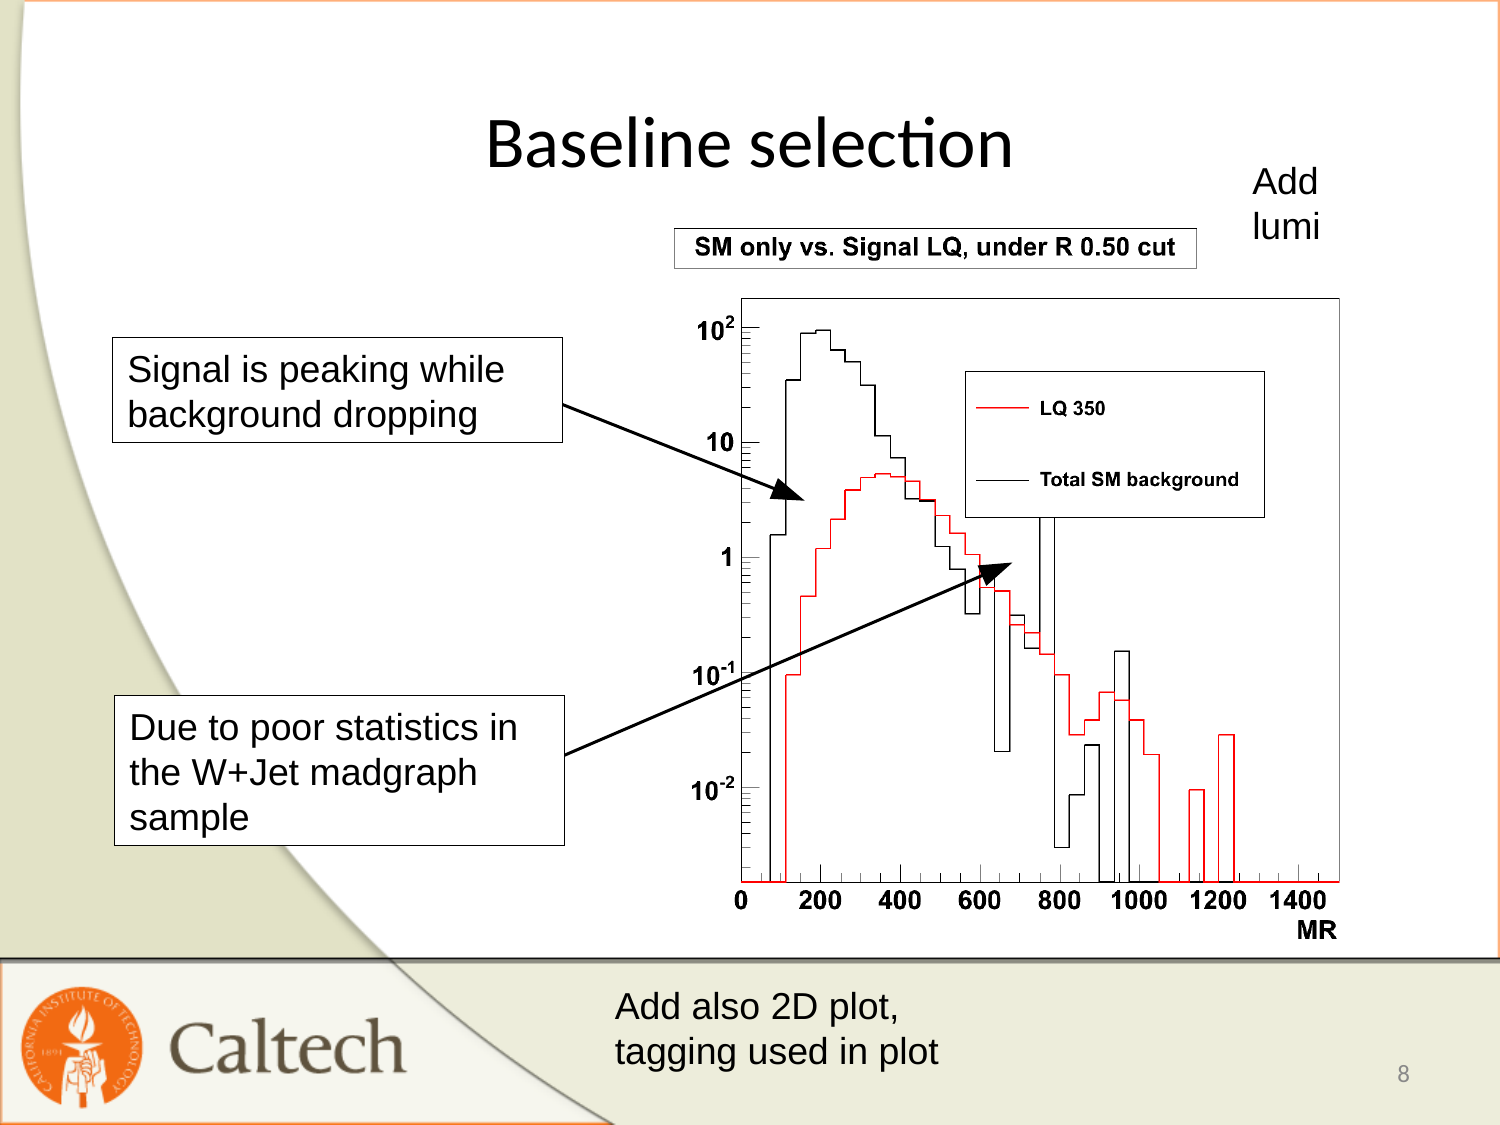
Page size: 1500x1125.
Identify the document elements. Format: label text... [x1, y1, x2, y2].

title Baseline selection [75, 20, 1426, 257]
text_box Add also 2D plot, tagging used in plot [600, 975, 976, 1080]
text_box Due to poor statistics in the W+Jet madgraph sample [114, 695, 565, 846]
text_box Add lumi [1237, 149, 1388, 255]
picture [0, 0, 1500, 1125]
text_box Signal is peaking while background dropping [112, 337, 563, 443]
